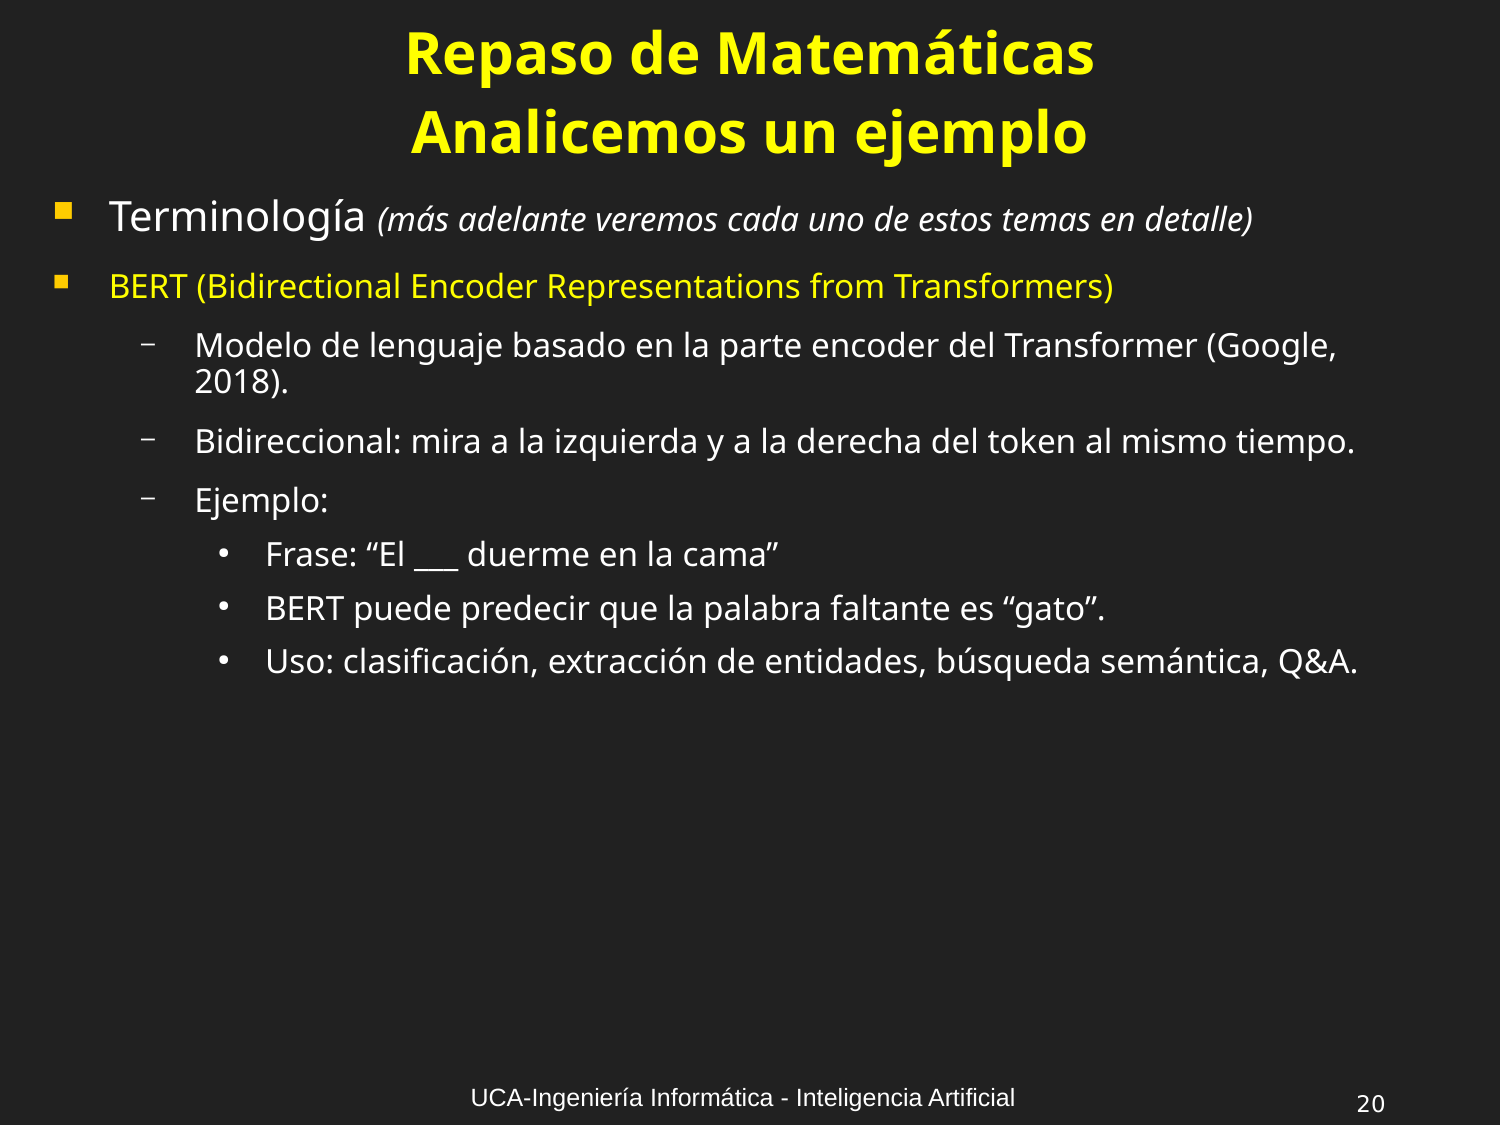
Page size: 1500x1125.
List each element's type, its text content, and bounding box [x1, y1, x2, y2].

title Repaso de Matemáticas Analicemos un ejemplo [75, 33, 1426, 150]
list Terminología (más adelante veremos cada uno de estos temas en detalle) BERT (Bidirectional Encoder Representations from Transformers) Modelo de lenguaje basado en la parte encoder del Transformer (Google, 2018). Bidireccional: mira a la izquierda y a la derecha del token al mismo tiempo. Ejemplo: Frase: “El ___ duerme en la cama” BERT puede predecir que la palabra faltante es “gato”. Uso: clasificación, extracción de entidades, búsqueda semántica, Q&A. [37, 187, 1388, 901]
